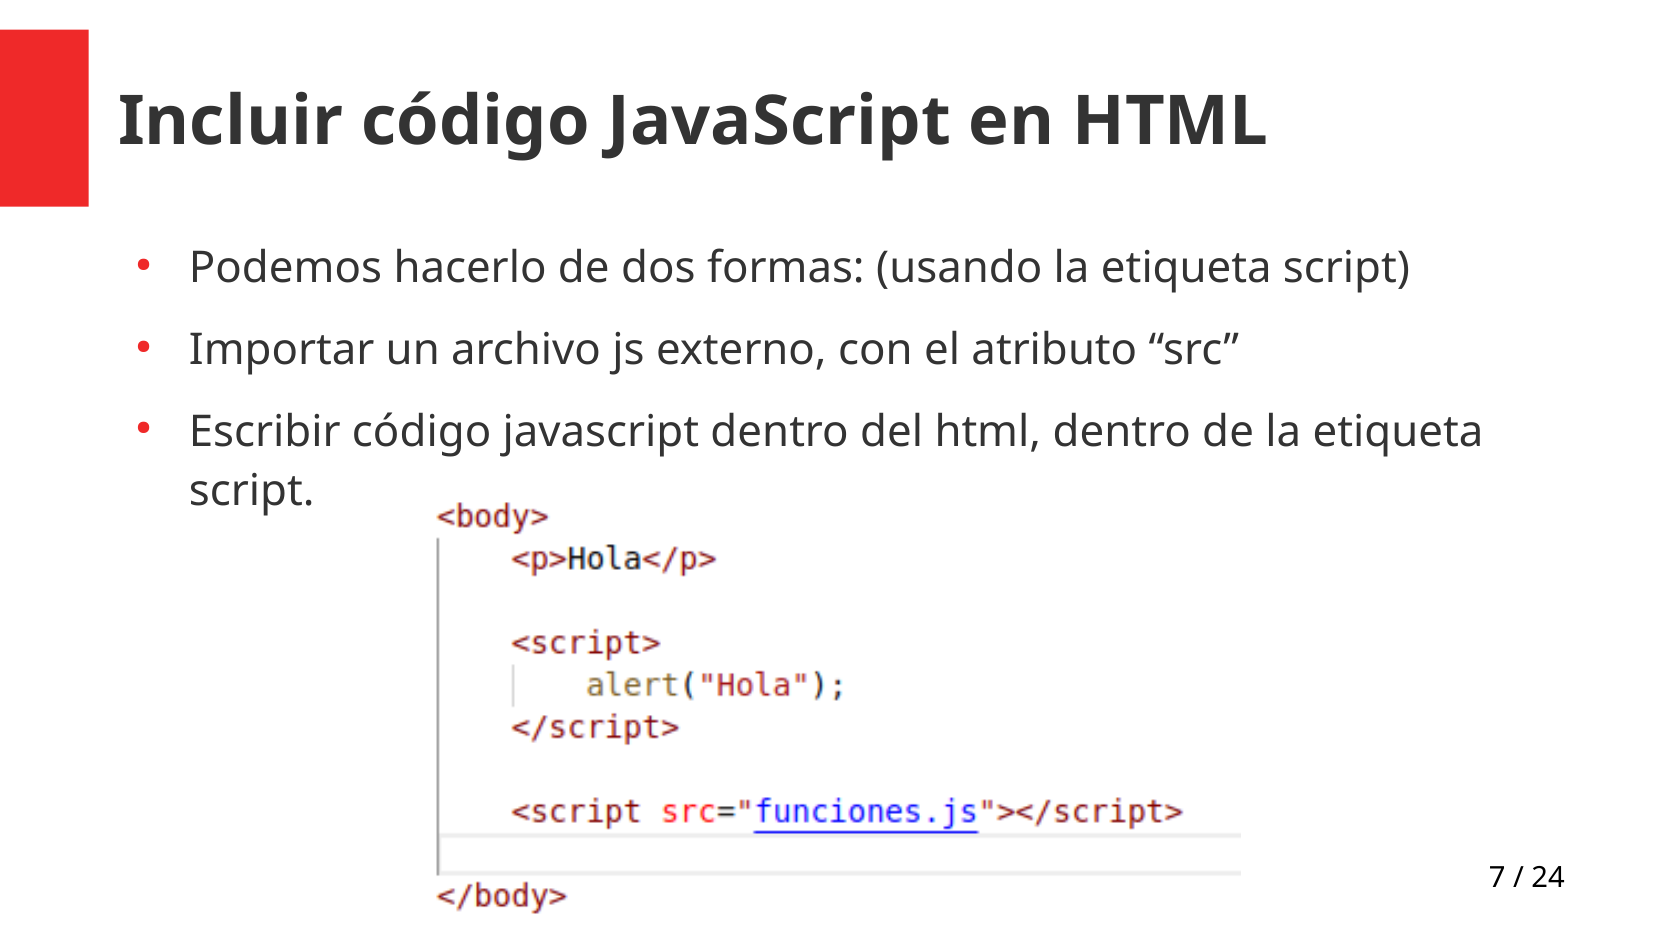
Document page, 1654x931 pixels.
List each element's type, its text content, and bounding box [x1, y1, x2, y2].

title Incluir código JavaScript en HTML [118, 29, 1595, 207]
list Podemos hacerlo de dos formas: (usando la etiqueta script) Importar un archivo js externo, con el atributo “src” Escribir código javascript dentro del html, dentro de la etiqueta script. [118, 236, 1595, 798]
picture [413, 501, 1241, 916]
